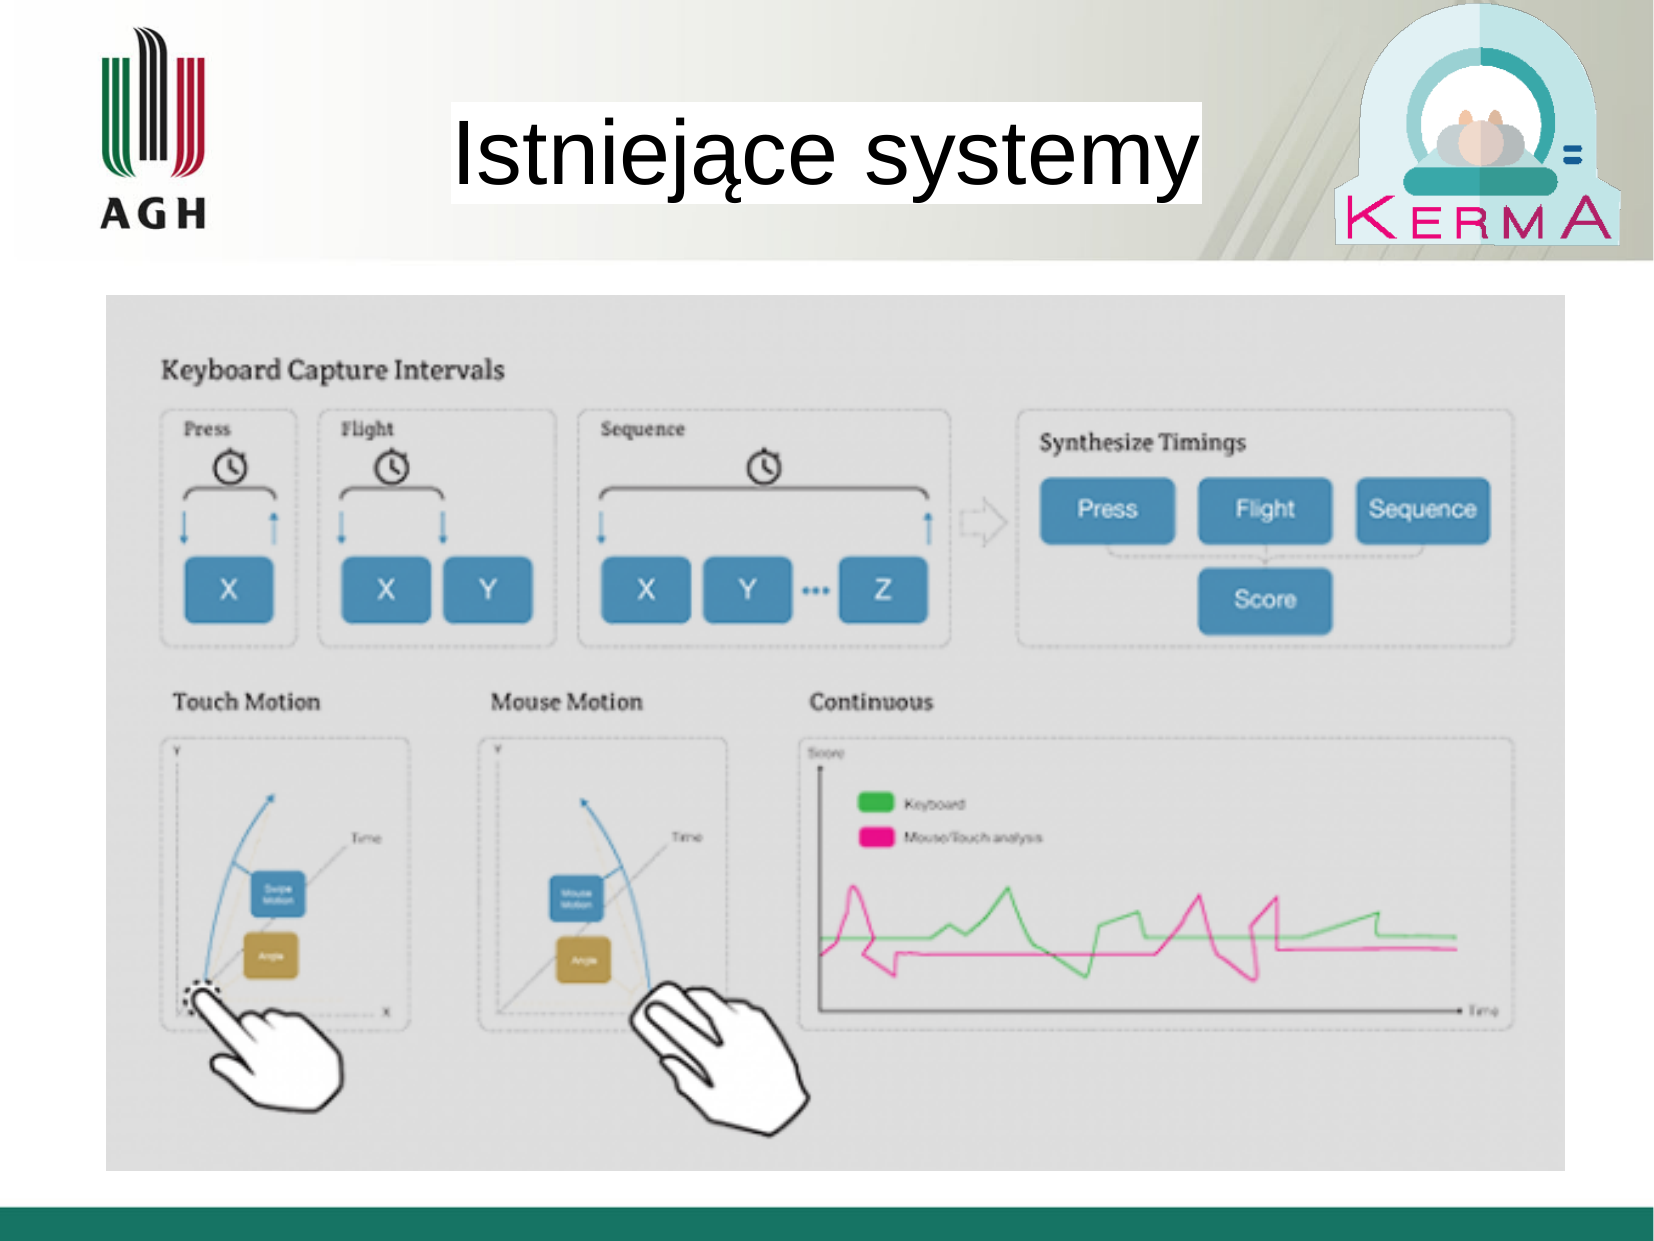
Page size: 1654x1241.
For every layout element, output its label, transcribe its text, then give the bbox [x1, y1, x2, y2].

picture [0, 0, 1654, 1241]
title Istniejące systemy [82, 49, 1305, 257]
